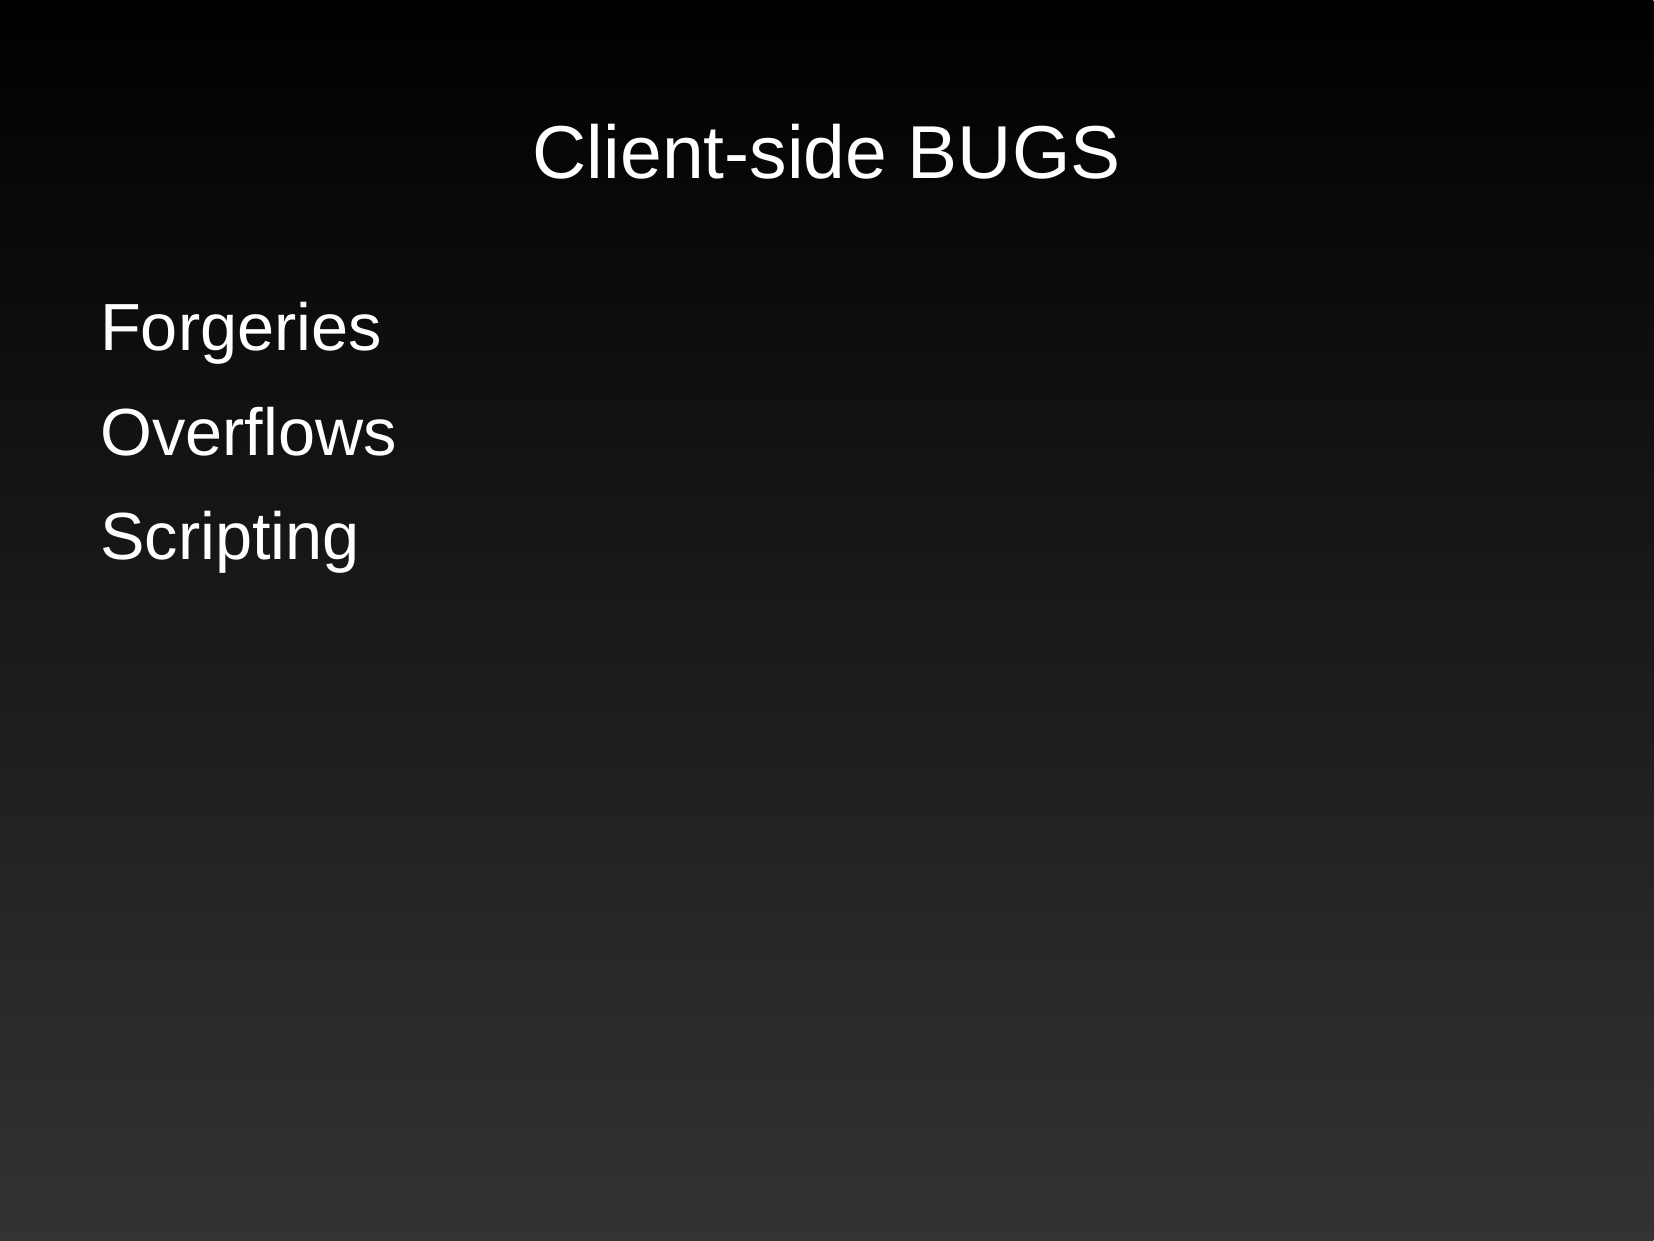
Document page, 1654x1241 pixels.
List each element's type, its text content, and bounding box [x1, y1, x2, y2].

list Forgeries Overflows Scripting [82, 290, 1571, 1109]
title Client-side BUGS [82, 49, 1571, 257]
